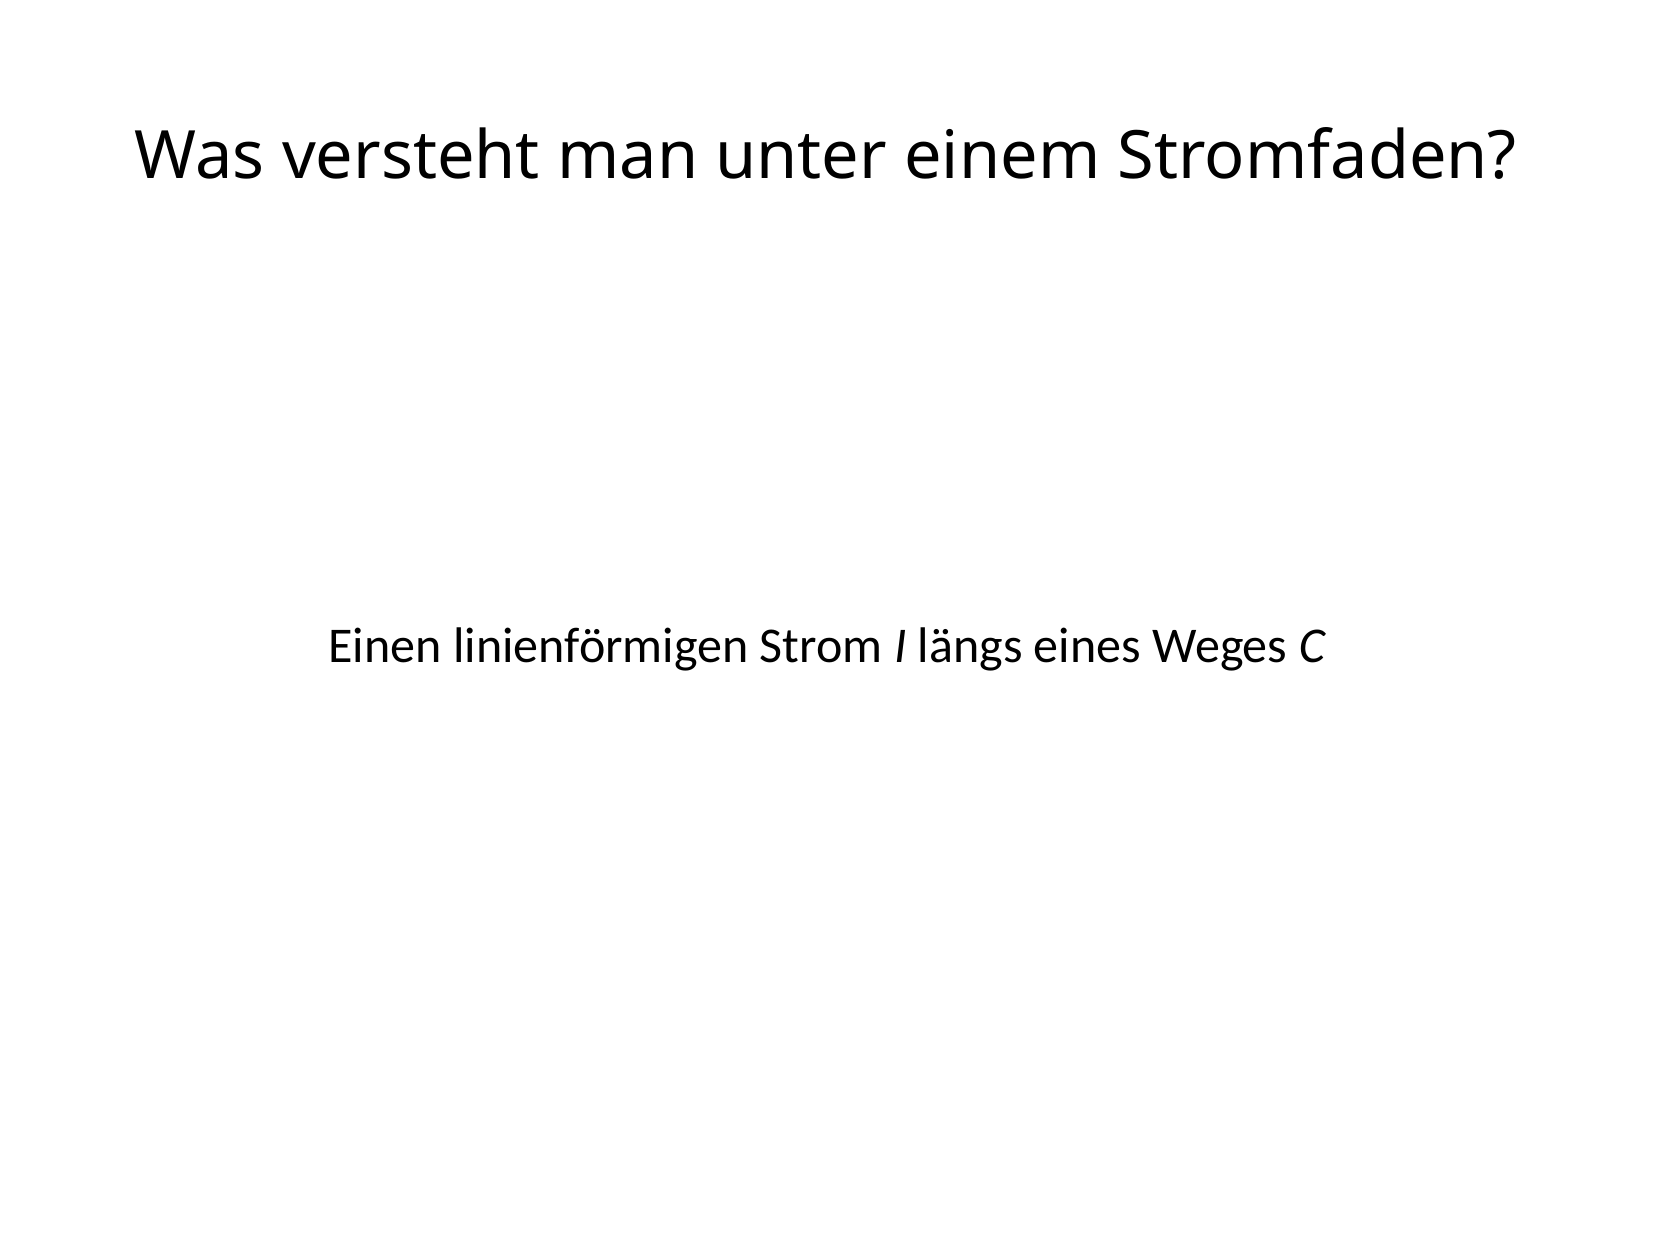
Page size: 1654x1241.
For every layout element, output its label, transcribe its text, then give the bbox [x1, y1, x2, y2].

title Was versteht man unter einem Stromfaden? [82, 49, 1571, 257]
subtitle Einen linienförmigen Strom I längs eines Weges C [82, 290, 1571, 1010]
